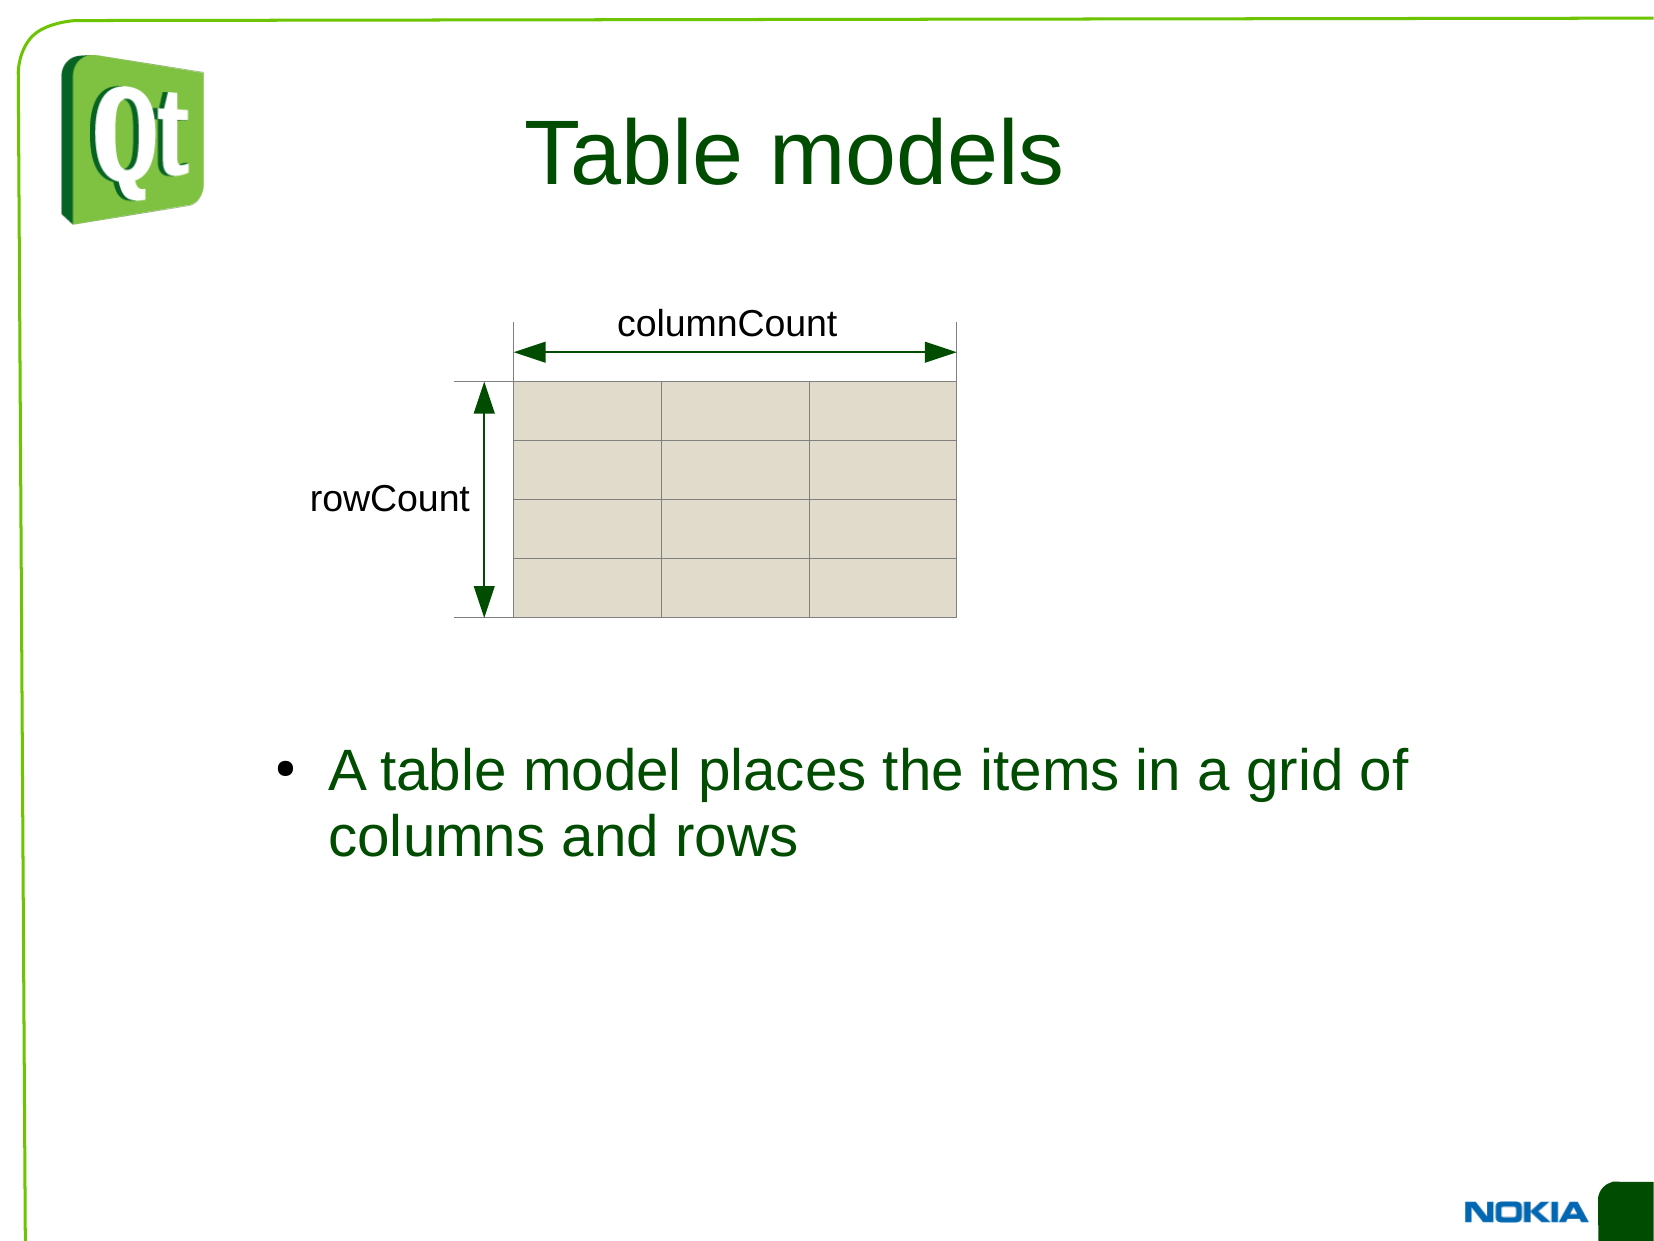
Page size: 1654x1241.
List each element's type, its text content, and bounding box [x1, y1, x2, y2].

text_box [513, 381, 957, 618]
text_box rowCount [295, 470, 486, 528]
picture [1465, 1201, 1589, 1223]
list A table model places the items in a grid of columns and rows [257, 738, 1577, 1085]
title Table models [257, 56, 1333, 250]
text_box columnCount [602, 295, 853, 353]
picture [61, 55, 204, 225]
